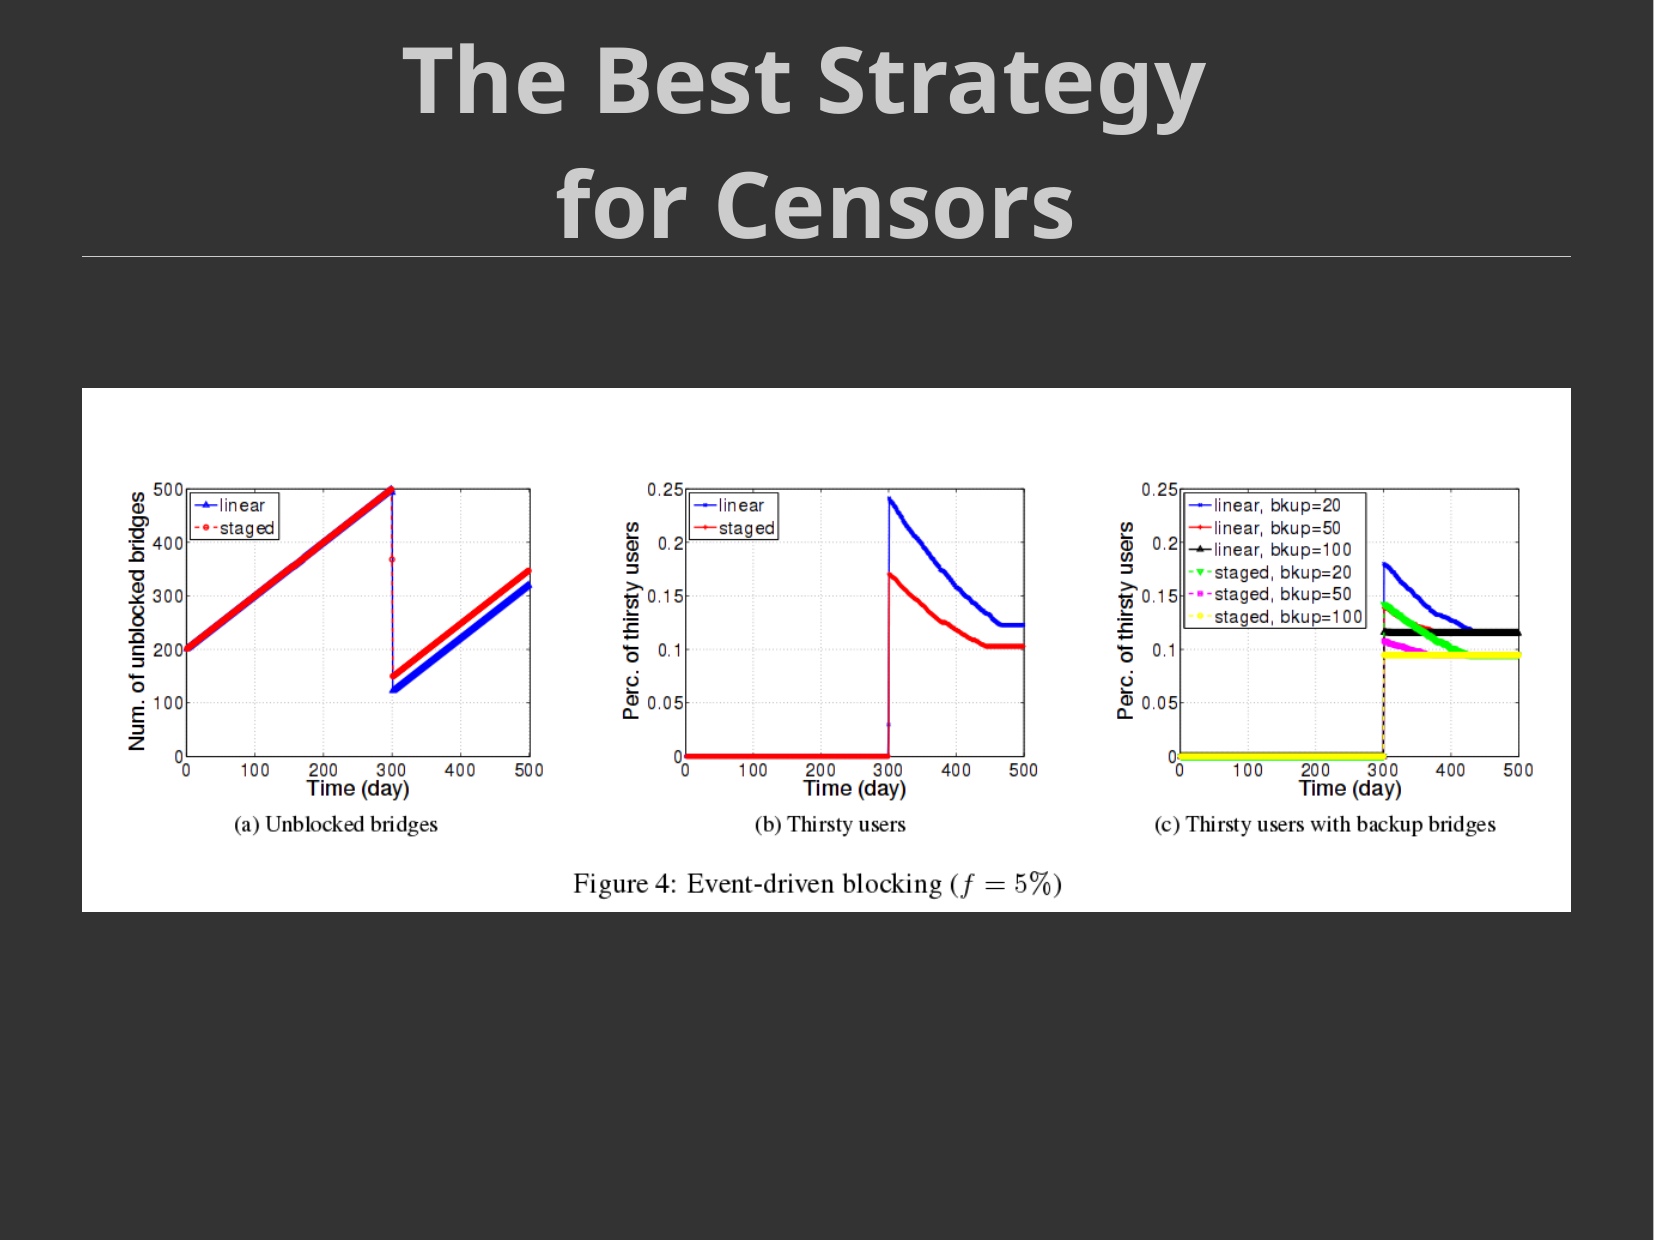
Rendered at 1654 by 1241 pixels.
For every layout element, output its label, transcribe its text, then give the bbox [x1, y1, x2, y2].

title The Best Strategy for Censors [71, 33, 1561, 249]
picture [82, 388, 1571, 912]
